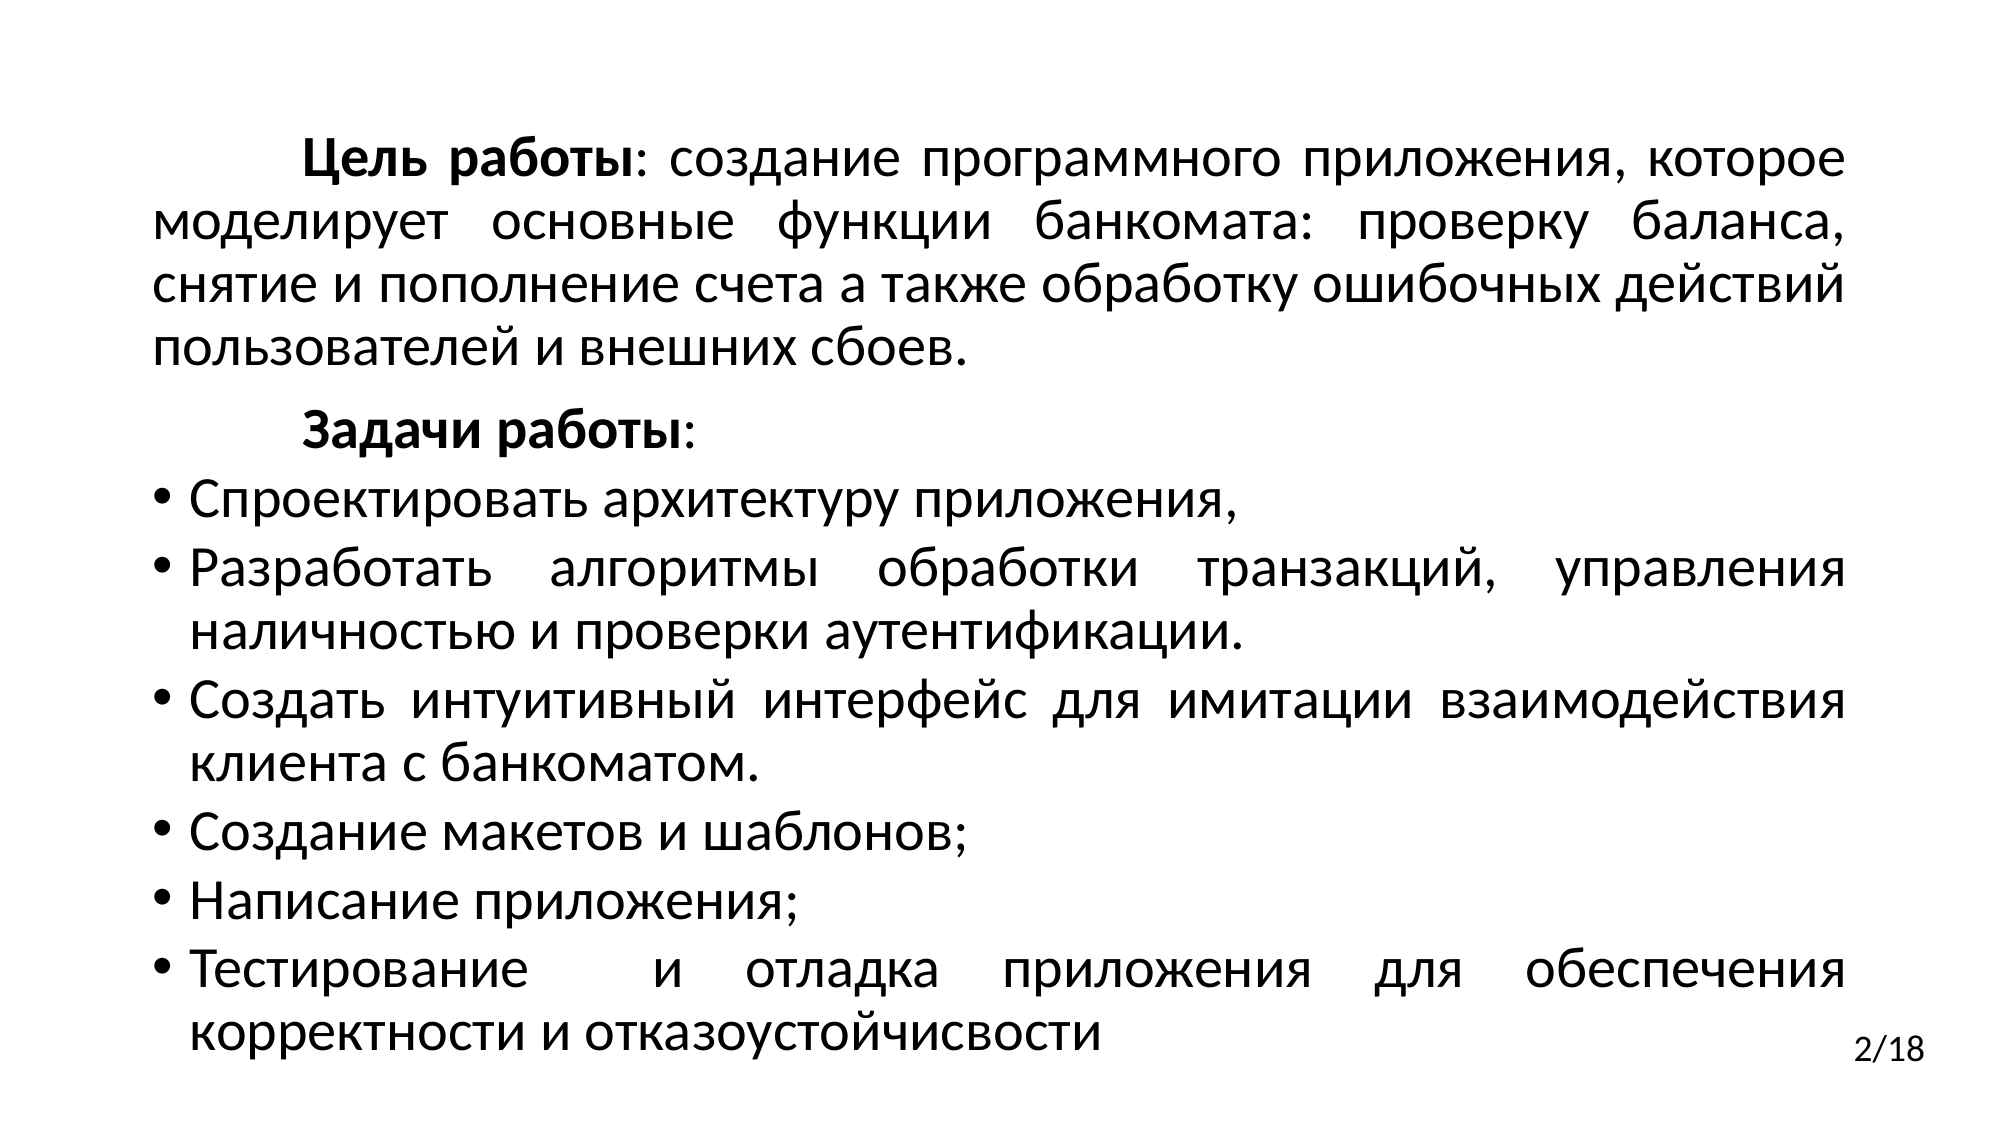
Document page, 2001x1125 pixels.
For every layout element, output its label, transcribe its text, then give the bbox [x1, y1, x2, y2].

list Цель работы: создание программного приложения, которое моделирует основные функции банкомата: проверку баланса, снятие и пополнение счета а также обработку ошибочных действий пользователей и внешних сбоев. Задачи работы: Спроектировать архитектуру приложения, Разработать алгоритмы обработки транзакций, управления наличностью и проверки аутентификации. Создать интуитивный интерфейс для имитации взаимодействия клиента с банкоматом. Создание макетов и шаблонов; Написание приложения; Тестирование и отладка приложения для обеспечения корректности и отказоустойчисвости [137, 118, 1863, 1014]
text_box 2/18 [1811, 1016, 1940, 1077]
